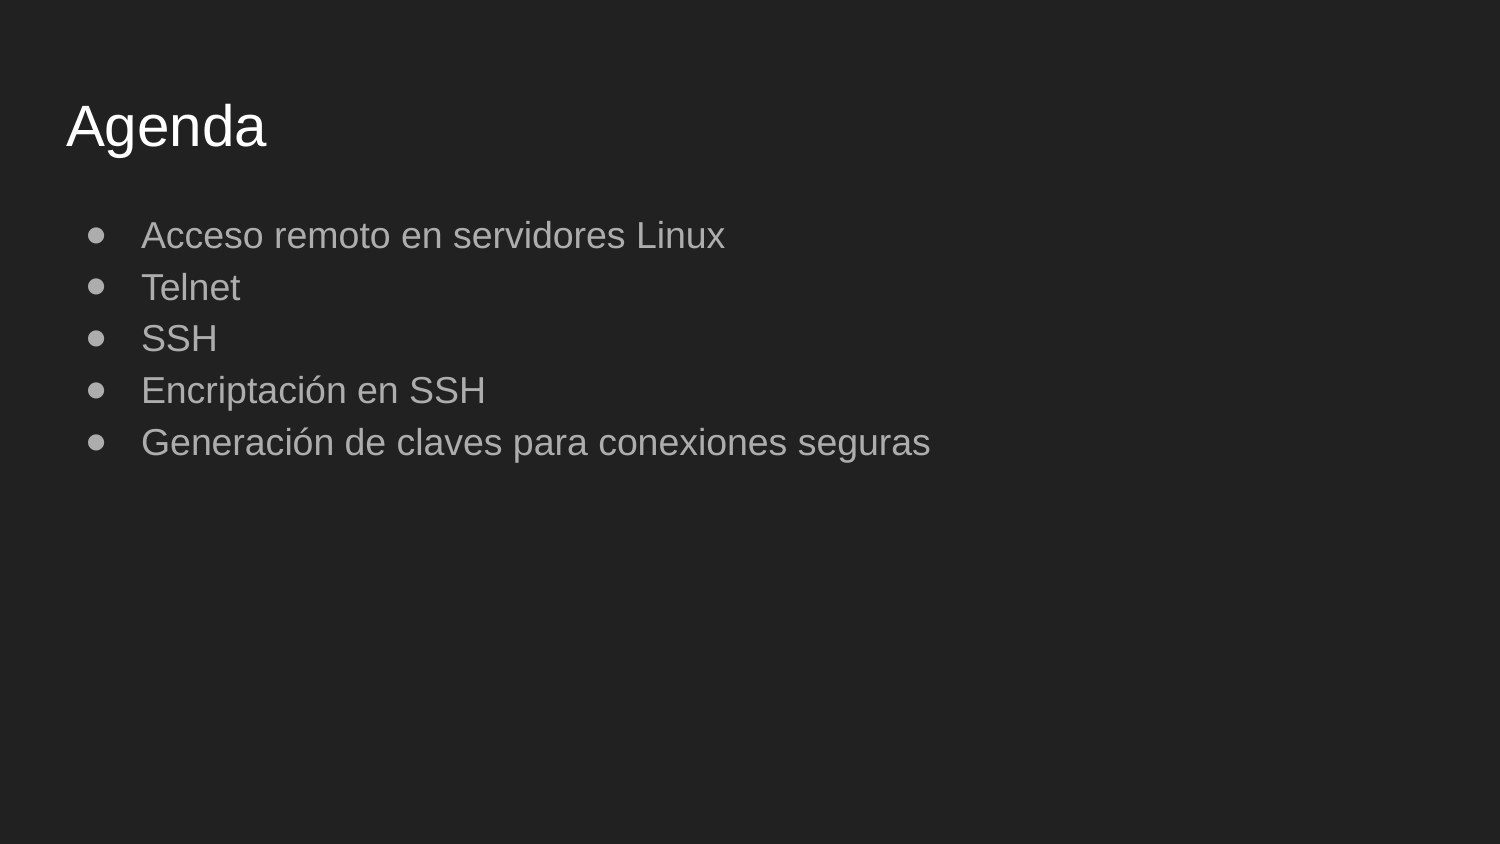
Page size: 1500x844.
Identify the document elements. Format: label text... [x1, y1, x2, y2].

list Acceso remoto en servidores Linux Telnet SSH Encriptación en SSH Generación de claves para conexiones seguras [51, 189, 1449, 750]
title Agenda [51, 72, 1449, 167]
